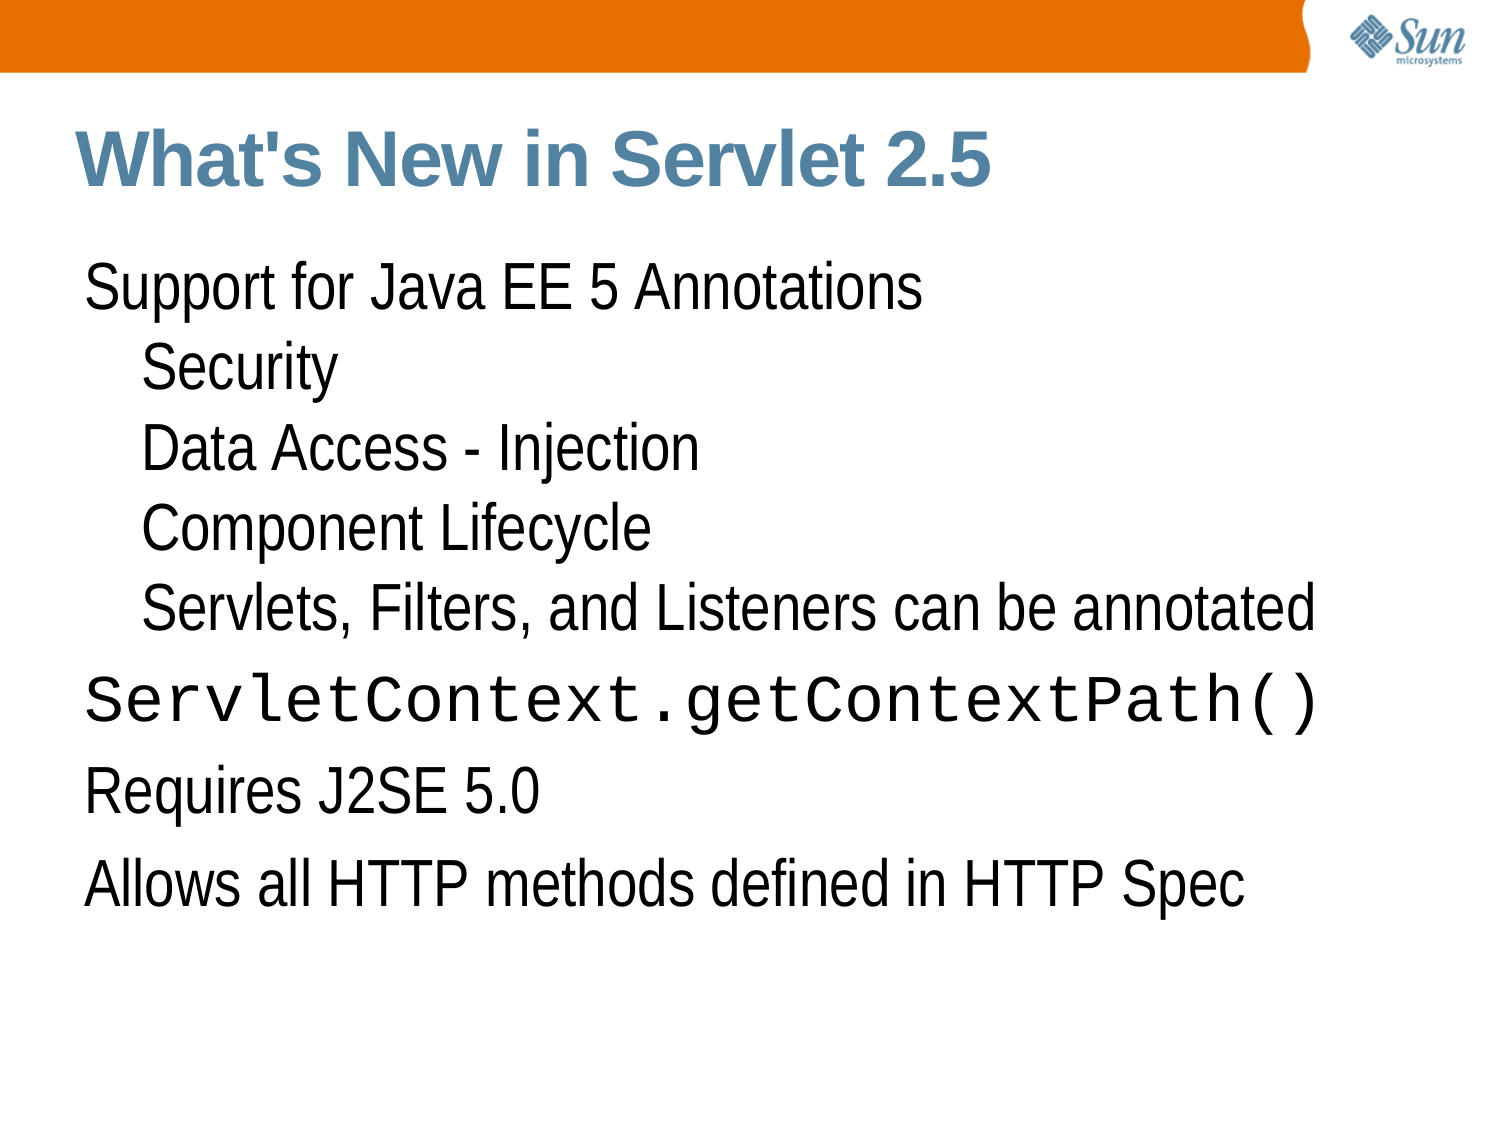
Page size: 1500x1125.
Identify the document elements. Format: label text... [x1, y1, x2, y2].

picture [0, 0, 1500, 75]
list Support for Java EE 5 Annotations Security Data Access - Injection Component Lifecycle Servlets, Filters, and Listeners can be annotated ServletContext.getContextPath() Requires J2SE 5.0 Allows all HTTP methods defined in HTTP Spec [64, 257, 1402, 1017]
title What's New in Servlet 2.5 [75, 122, 1438, 228]
